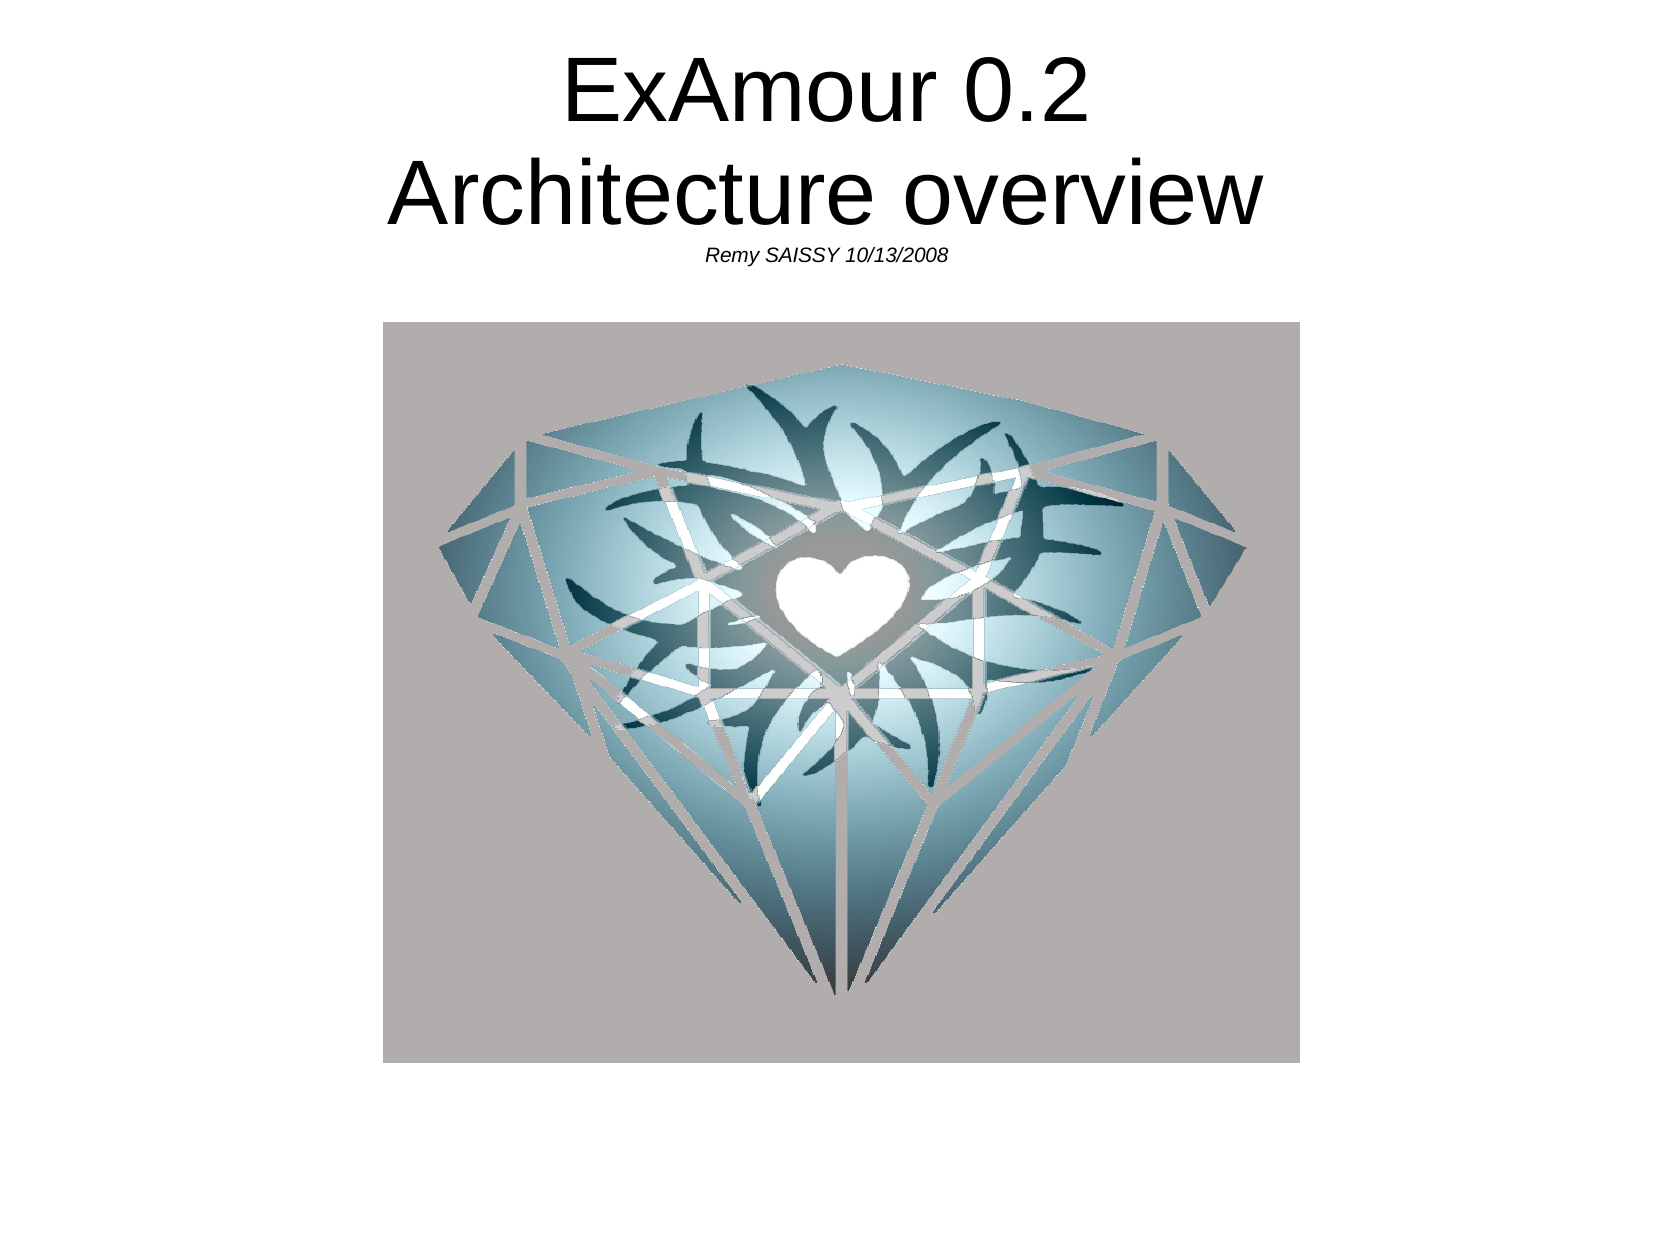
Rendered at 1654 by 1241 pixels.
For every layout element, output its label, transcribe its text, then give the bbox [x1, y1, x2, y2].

picture [383, 322, 1300, 1063]
title ExAmour 0.2 Architecture overview Remy SAISSY 10/13/2008 [82, 38, 1571, 268]
